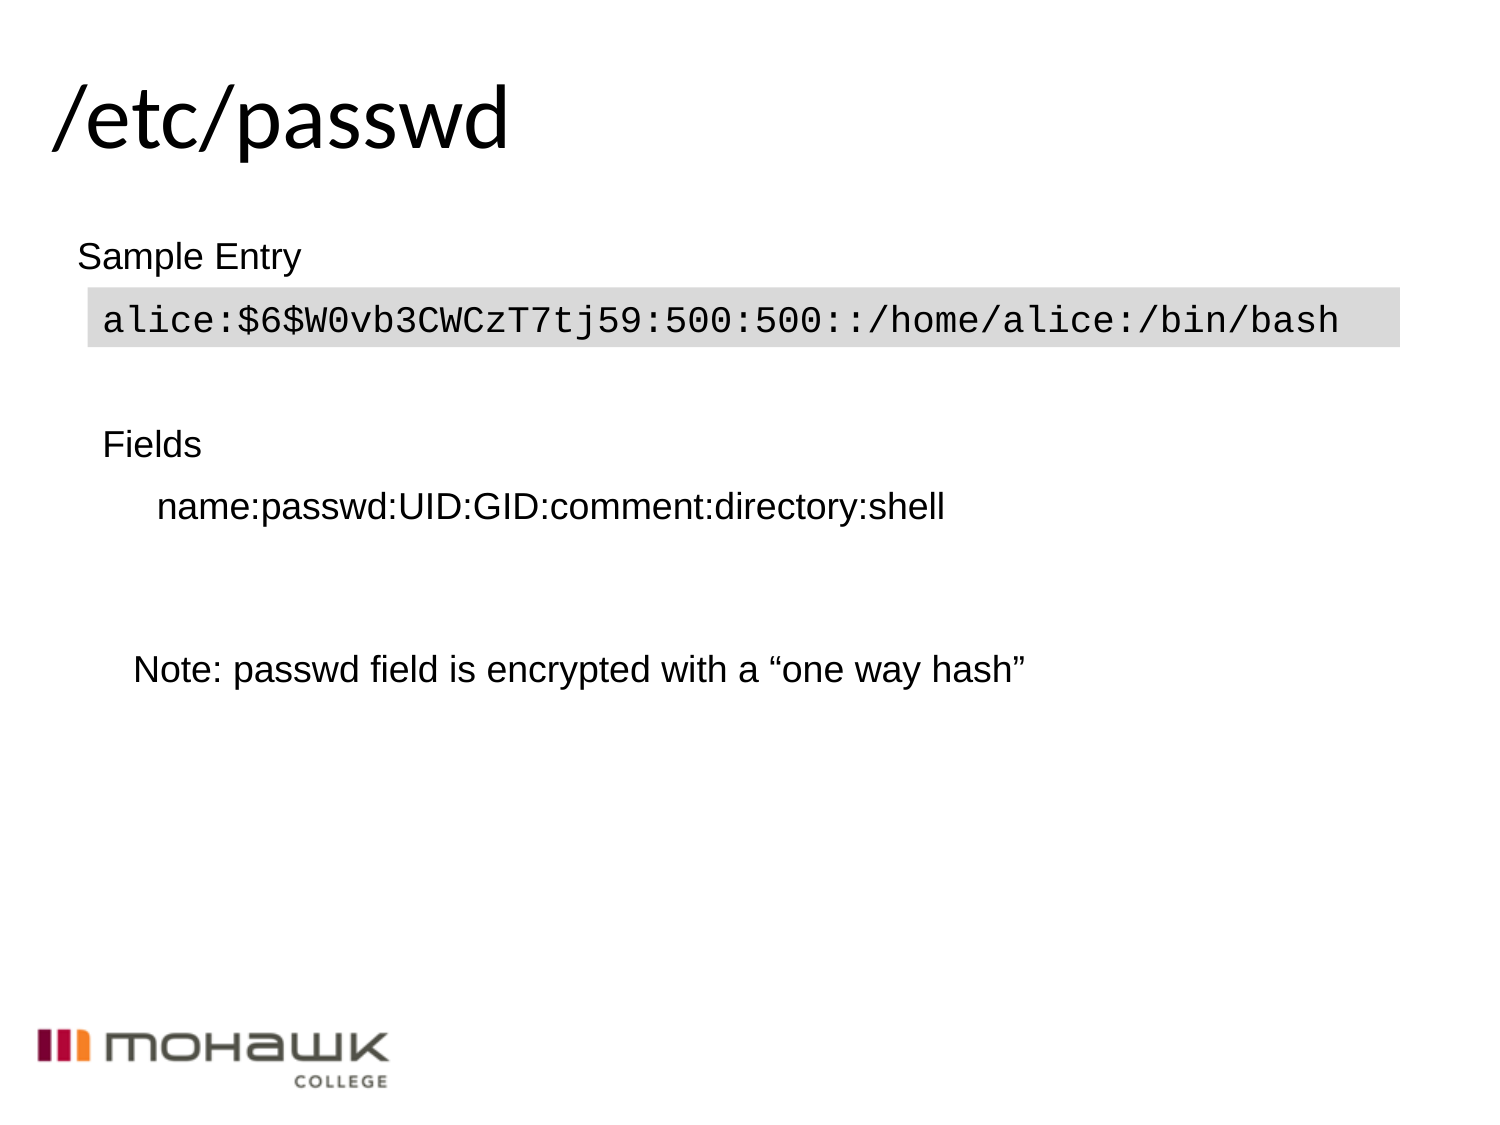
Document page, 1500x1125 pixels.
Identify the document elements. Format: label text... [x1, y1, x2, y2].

picture [5, 1000, 422, 1118]
text_box ﻿﻿alice:﻿$6$W0vb3CWCzT7tj59:500:500::/home/alice:/bin/bash [87, 287, 1400, 348]
text_box Fields [87, 412, 434, 473]
text_box name:passwd:UID:GID:comment:directory:shell [142, 474, 961, 535]
text_box Note: passwd field is encrypted with a “one way hash” [118, 637, 1041, 698]
title /etc/passwd [37, 50, 1388, 238]
text_box Sample Entry [62, 224, 409, 285]
